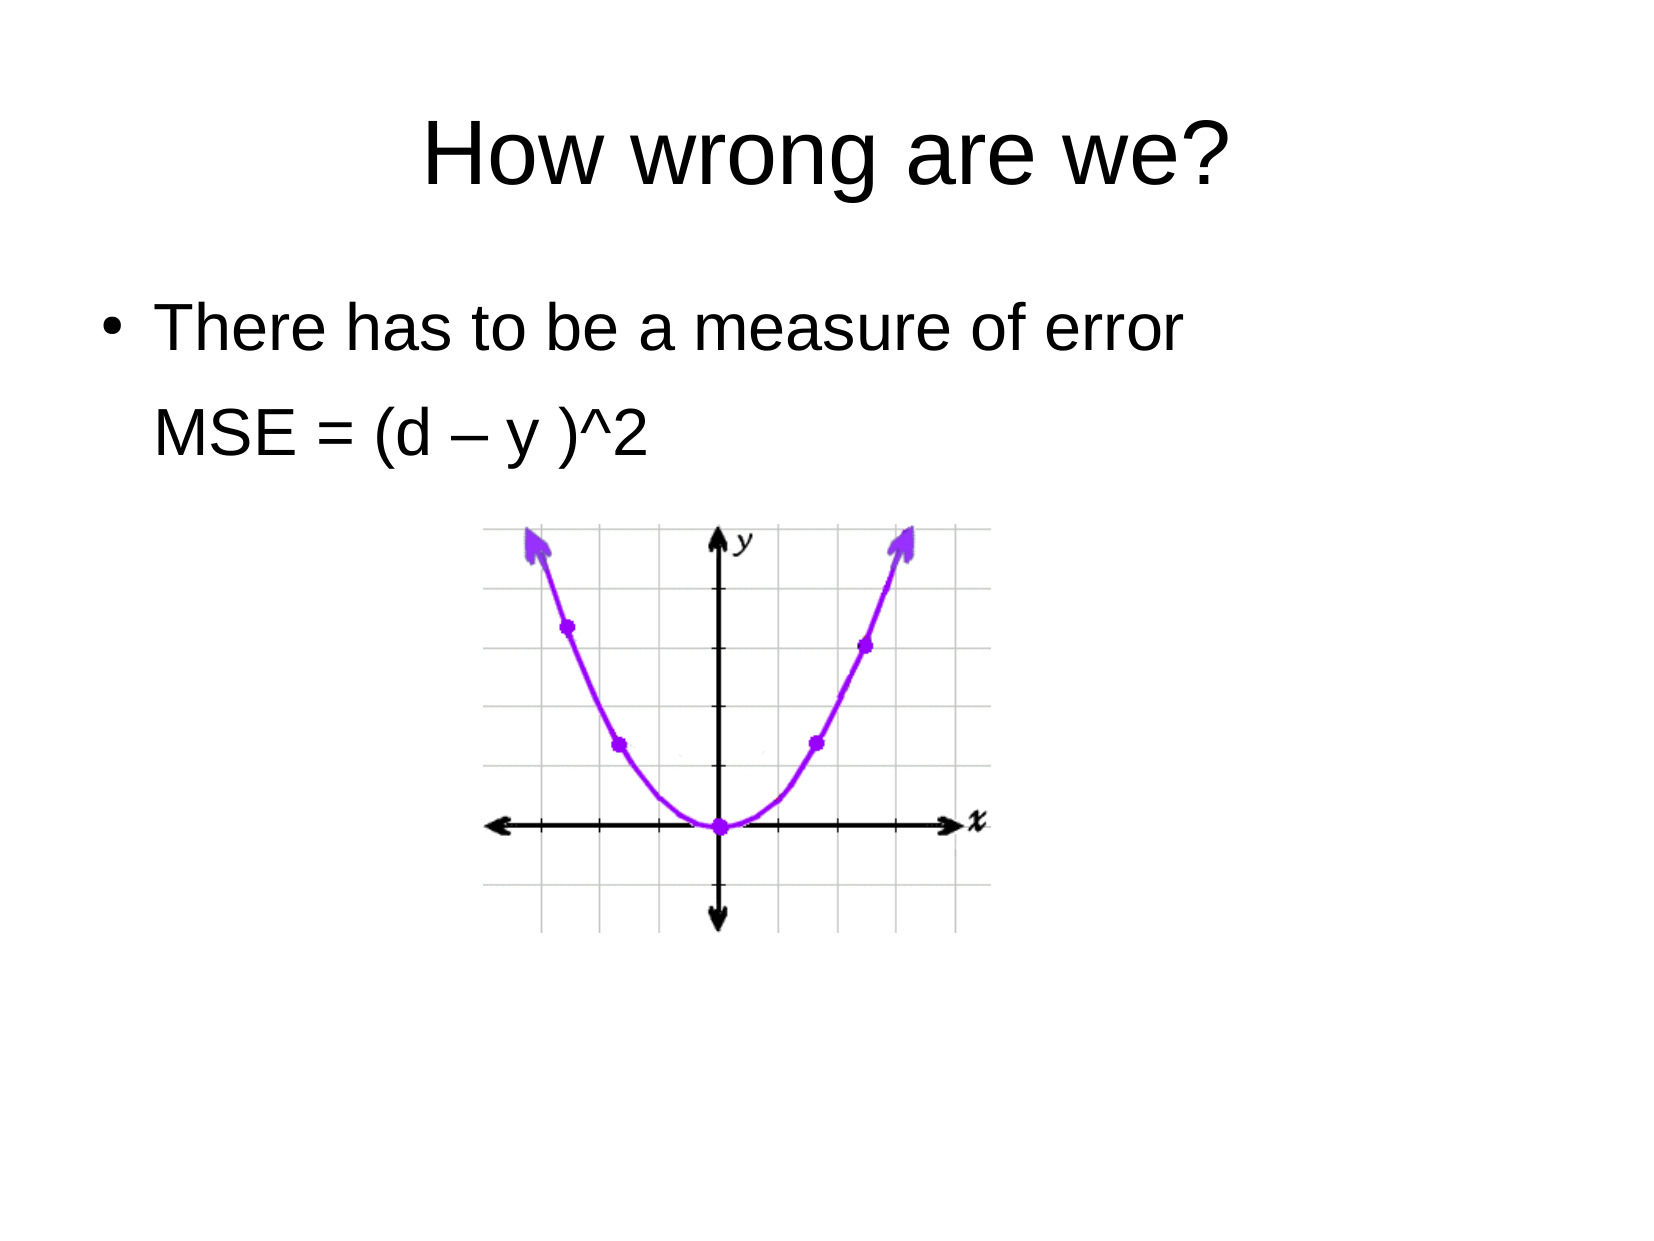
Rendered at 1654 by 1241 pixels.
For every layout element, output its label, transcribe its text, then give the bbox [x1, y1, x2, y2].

title How wrong are we? [82, 49, 1571, 257]
list There has to be a measure of error MSE = (d – y )^2 [82, 290, 1571, 1010]
picture [483, 524, 991, 933]
